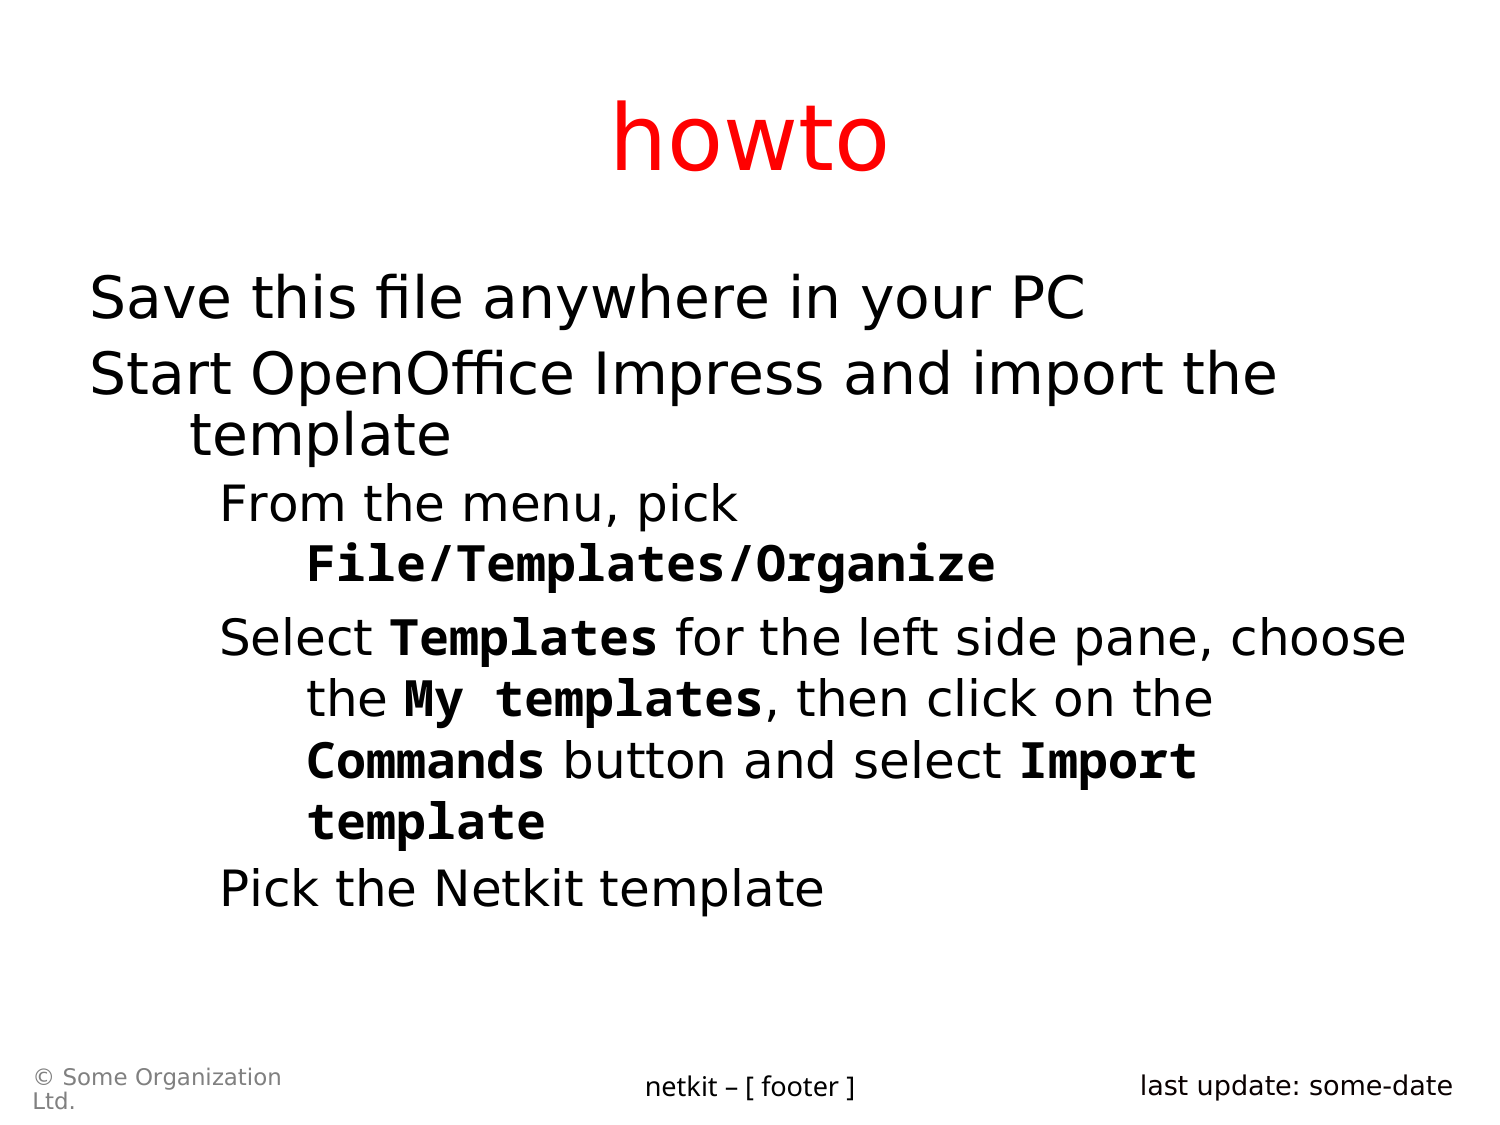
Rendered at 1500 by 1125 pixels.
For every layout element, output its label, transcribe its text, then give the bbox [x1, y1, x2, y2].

title howto [75, 45, 1426, 233]
list Save this file anywhere in your PC Start OpenOffice Impress and import the template From the menu, pick File/Templates/Organize Select Templates for the left side pane, choose the My templates, then click on the Commands button and select Import template Pick the Netkit template [75, 262, 1426, 1006]
